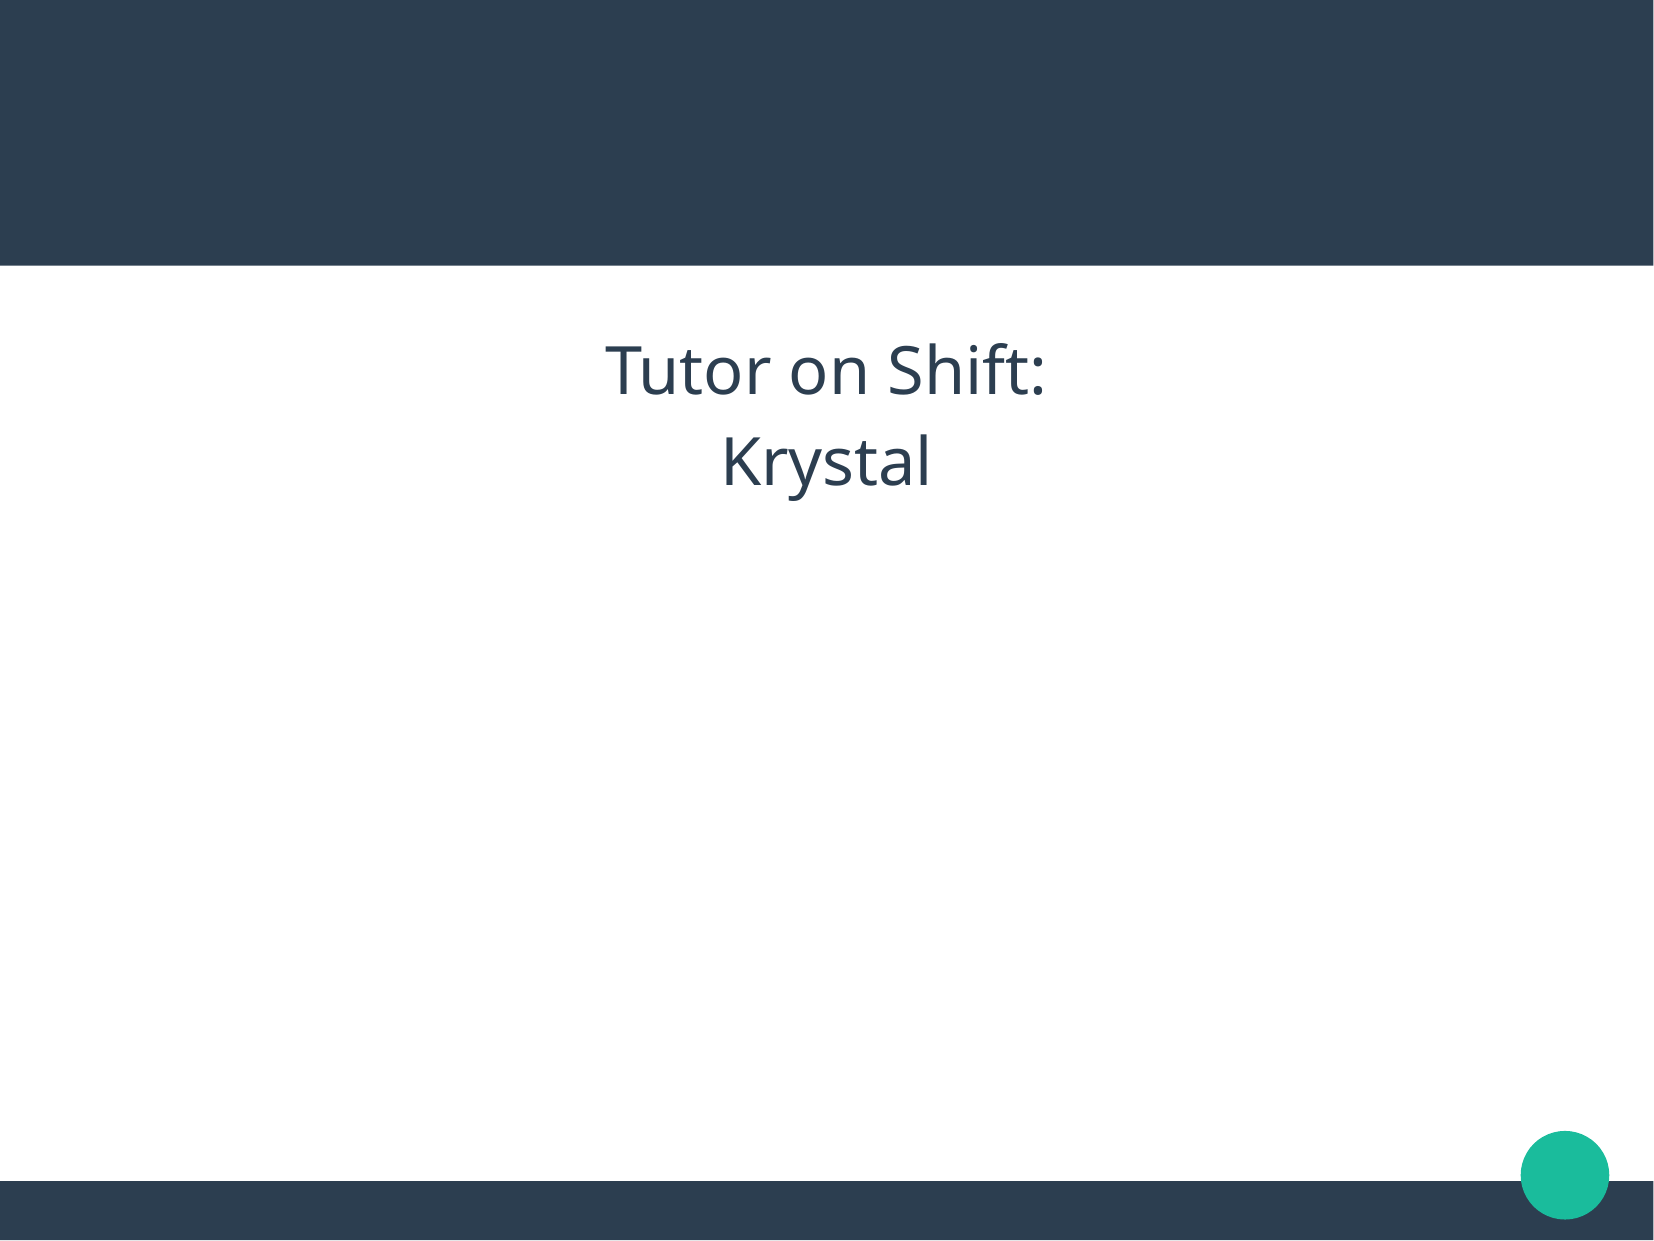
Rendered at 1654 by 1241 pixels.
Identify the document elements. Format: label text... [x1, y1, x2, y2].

subtitle Tutor on Shift: Krystal [59, 49, 1595, 779]
